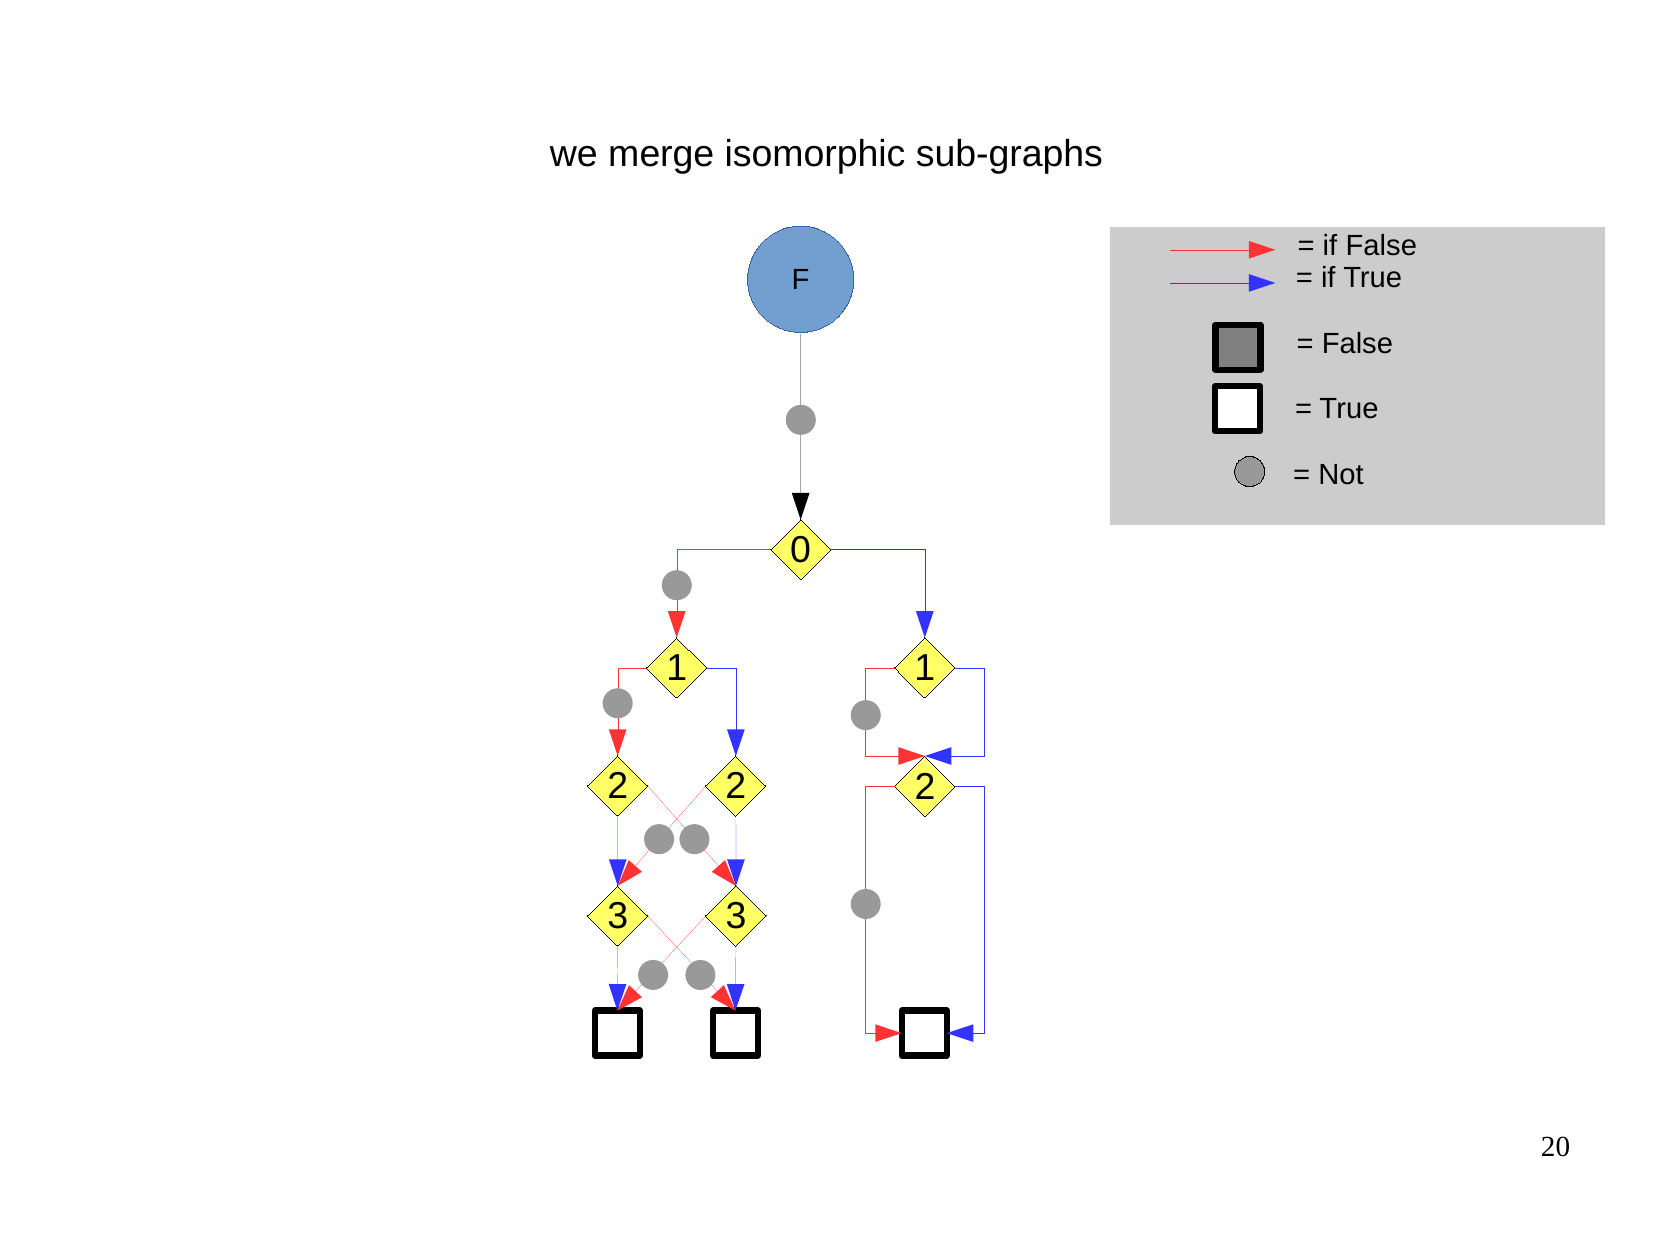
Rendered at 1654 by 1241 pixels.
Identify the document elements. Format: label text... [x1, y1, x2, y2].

text_box [785, 404, 816, 435]
text_box [602, 688, 633, 719]
text_box [850, 888, 881, 920]
text_box [1234, 456, 1265, 487]
text_box [1215, 324, 1261, 370]
text_box [685, 959, 716, 991]
text_box [594, 1010, 640, 1056]
text_box [1215, 386, 1261, 432]
text_box [638, 959, 669, 990]
title we merge isomorphic sub-graphs [82, 49, 1571, 257]
text_box 1 [646, 637, 707, 698]
text_box [661, 570, 692, 601]
text_box 2 [587, 755, 648, 816]
text_box [901, 1010, 947, 1056]
text_box = if False = if True = False = True = Not [1109, 227, 1605, 525]
text_box 0 [770, 519, 831, 580]
text_box 2 [705, 755, 766, 817]
text_box [644, 824, 675, 855]
text_box [679, 824, 710, 855]
text_box 1 [894, 637, 955, 698]
text_box 3 [587, 885, 648, 946]
text_box F [747, 226, 854, 333]
text_box [850, 700, 881, 731]
text_box 3 [705, 885, 767, 947]
text_box [712, 1010, 758, 1056]
text_box 2 [894, 757, 955, 817]
